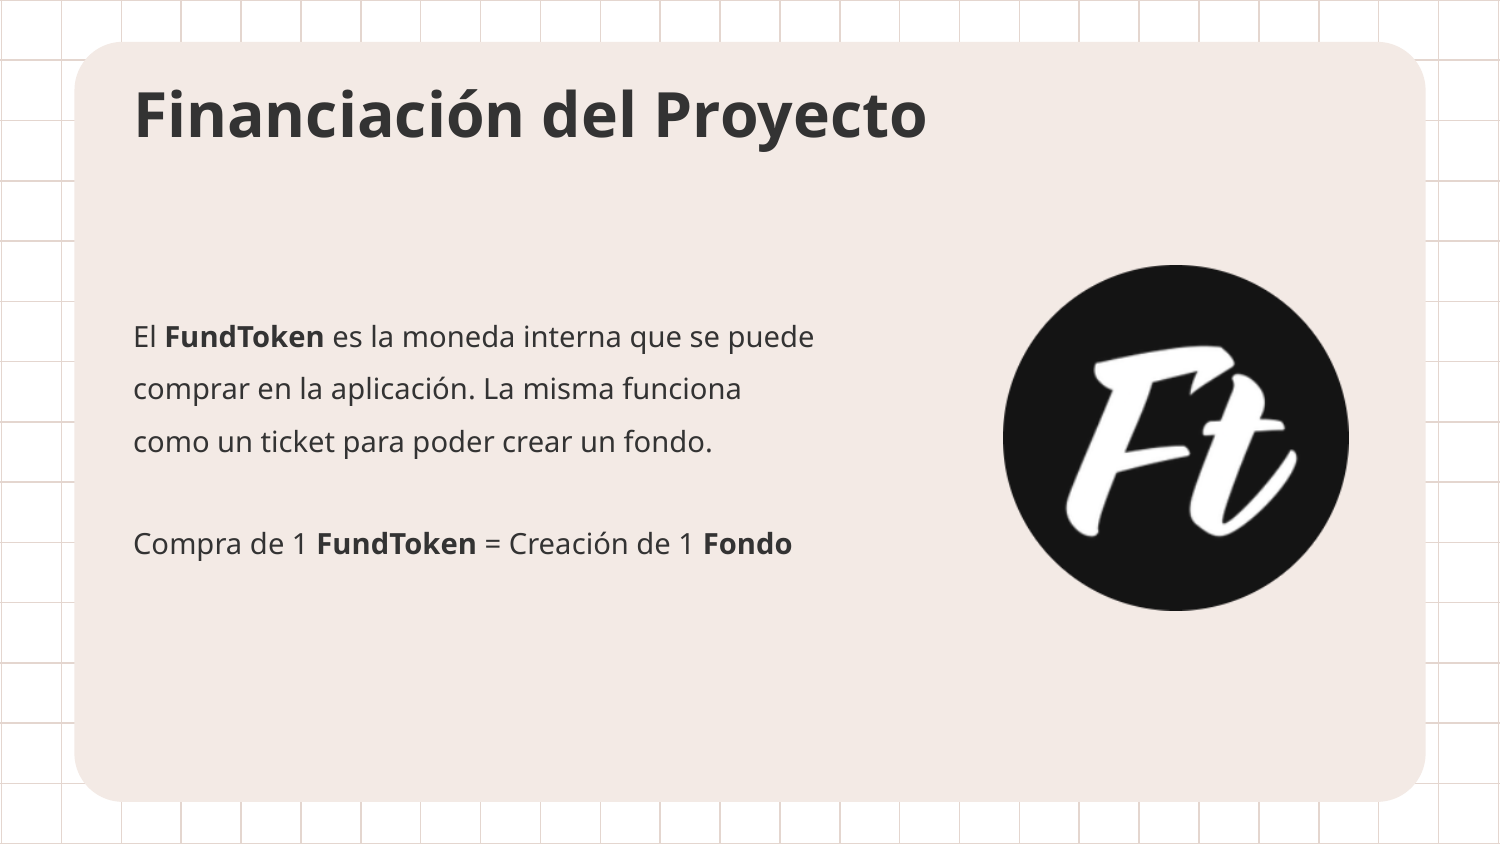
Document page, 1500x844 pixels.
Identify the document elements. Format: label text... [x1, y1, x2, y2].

picture [1003, 265, 1349, 611]
title Financiación del Proyecto [118, 60, 1382, 227]
text_box El FundToken es la moneda interna que se puede comprar en la aplicación. La misma funciona como un ticket para poder crear un fondo. [118, 285, 916, 492]
text_box Compra de 1 FundToken = Creación de 1 Fondo [118, 492, 916, 611]
